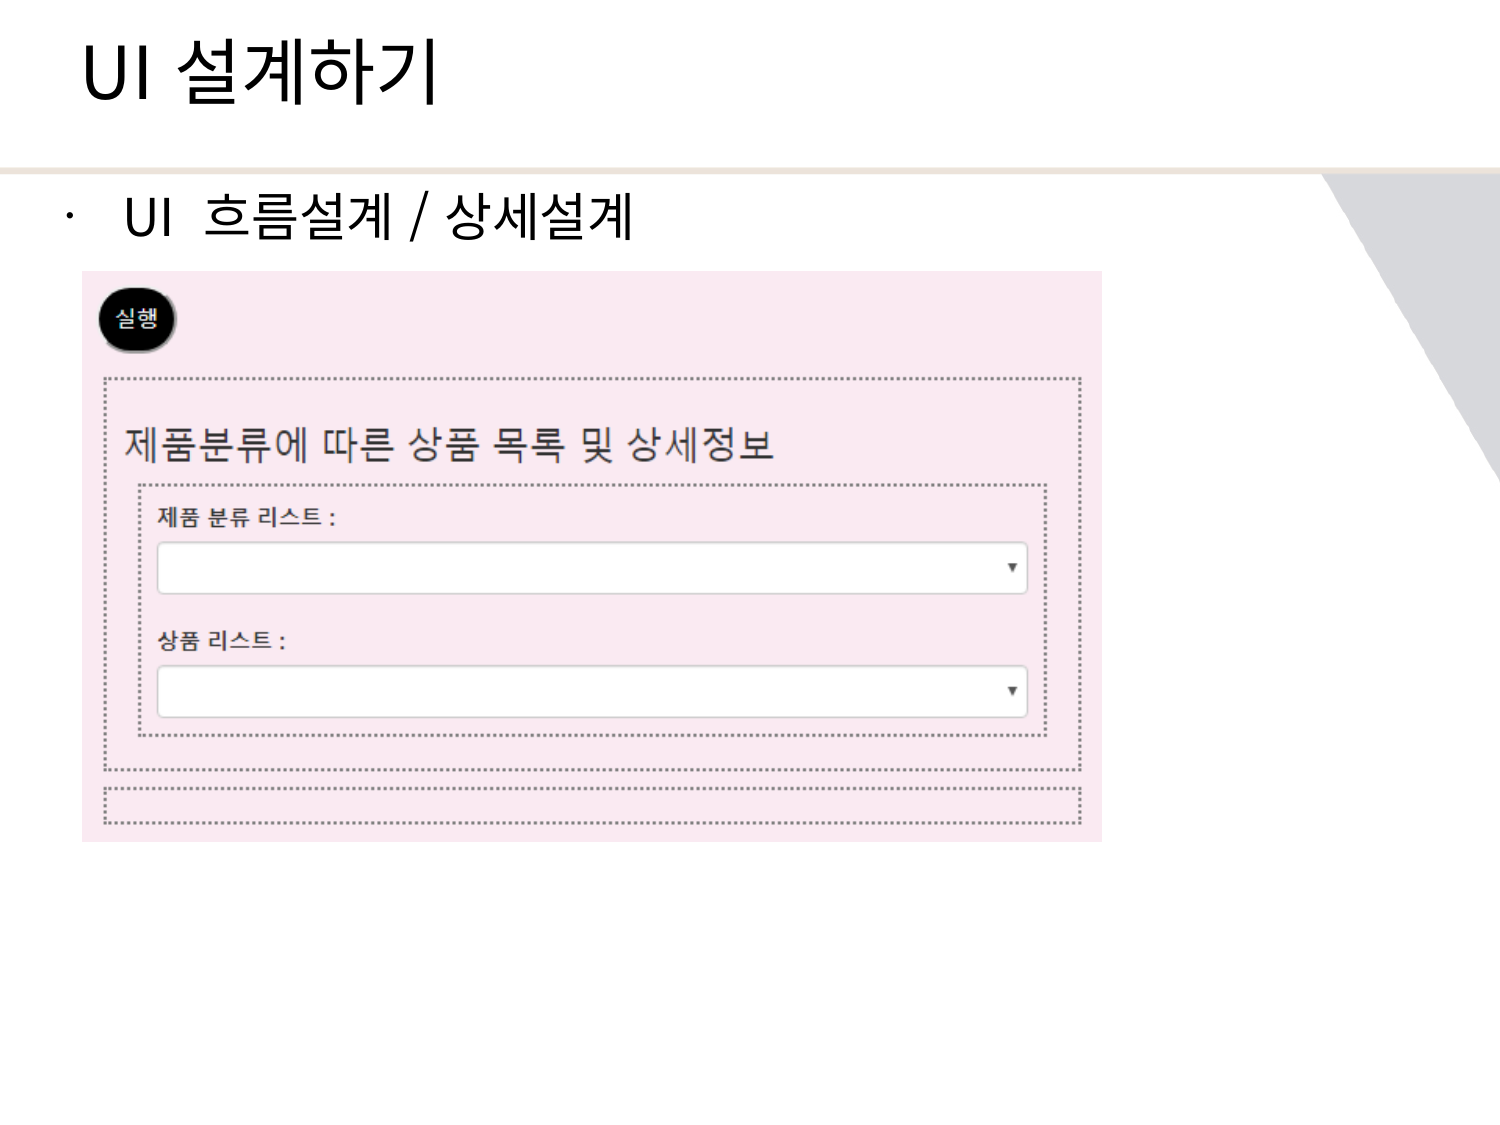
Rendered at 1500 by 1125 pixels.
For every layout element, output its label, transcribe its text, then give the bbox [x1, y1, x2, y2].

title UI 설계하기 [64, 19, 1322, 151]
list UI 흐름설계 / 상세설계 [50, 177, 1442, 1114]
picture [0, 0, 1500, 1125]
